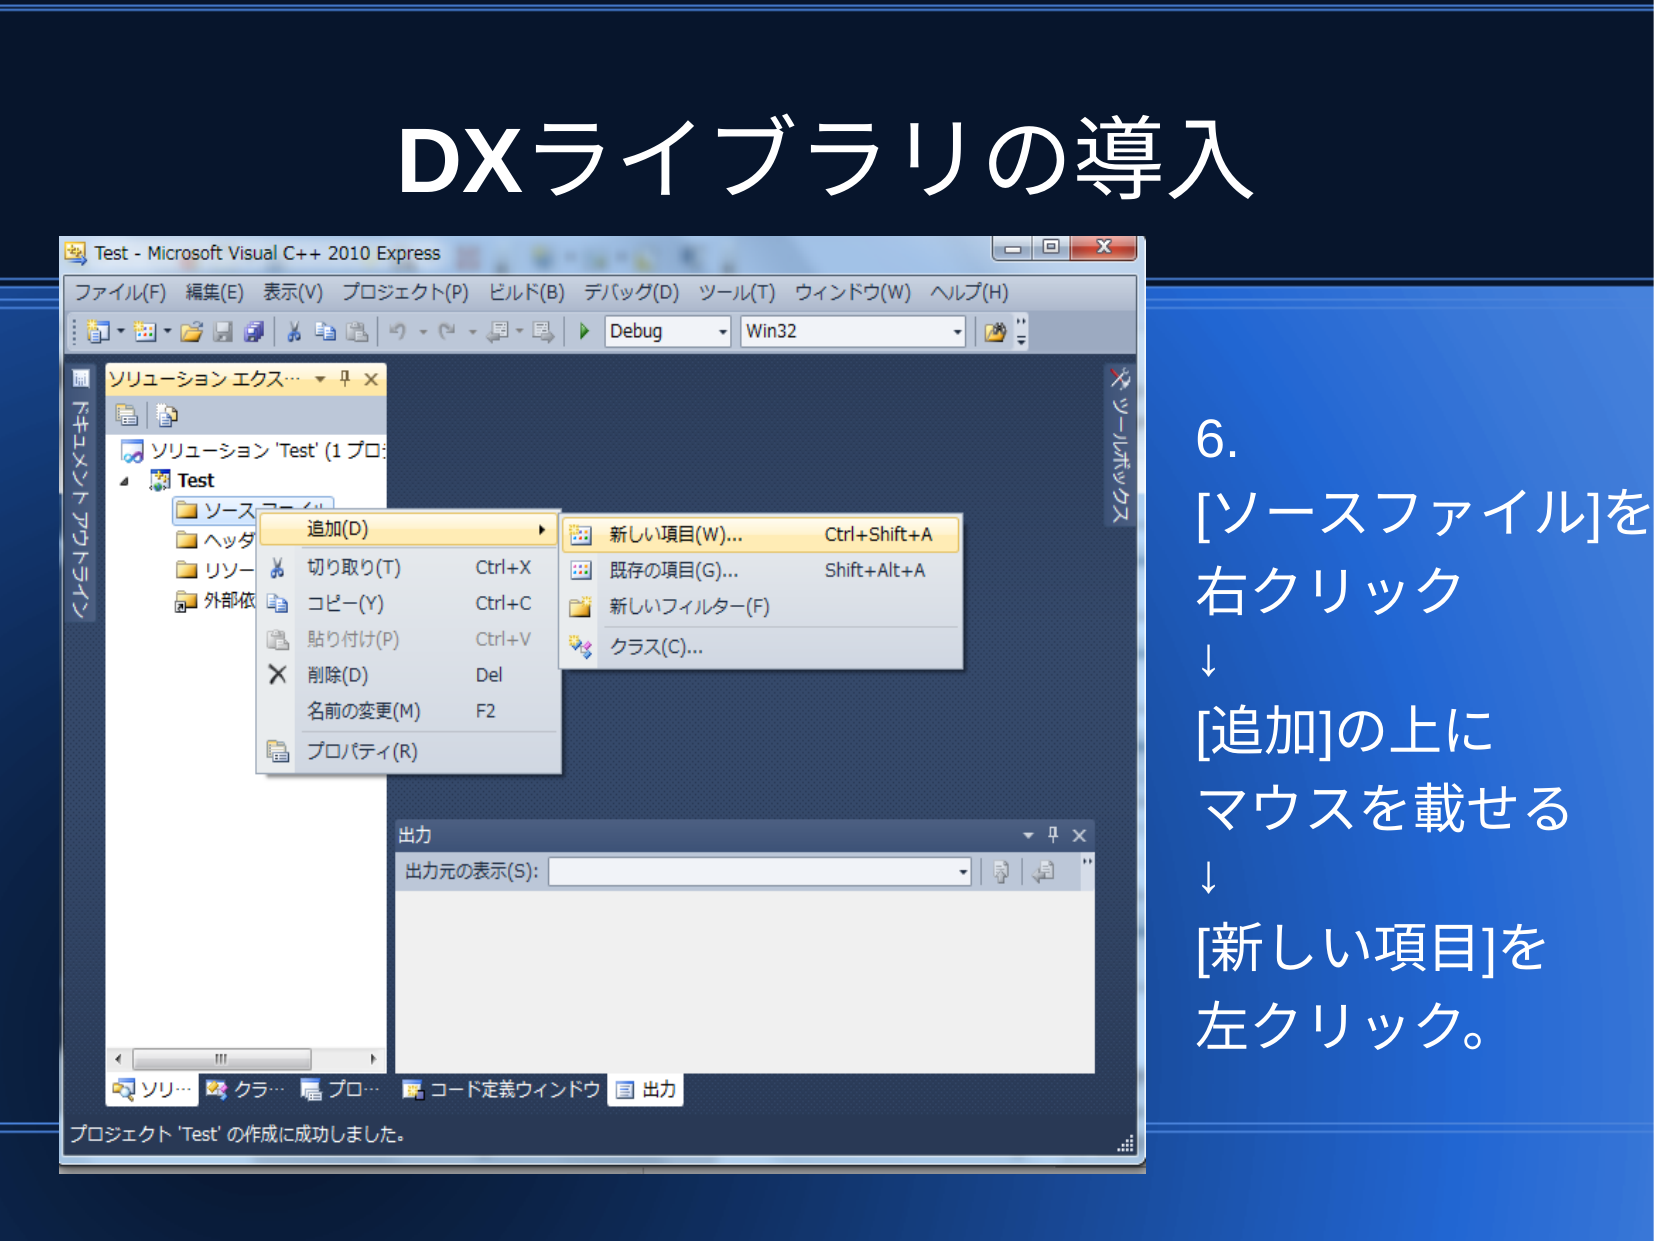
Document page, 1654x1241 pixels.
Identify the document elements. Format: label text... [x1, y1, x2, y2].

picture [0, 0, 1654, 1241]
text_box 6. [ソースファイル]を 右クリック ↓ [追加]の上に マウスを載せる ↓ [新しい項目]を 左クリック。 [1181, 401, 1623, 905]
title DXライブラリの導入 [82, 49, 1571, 257]
